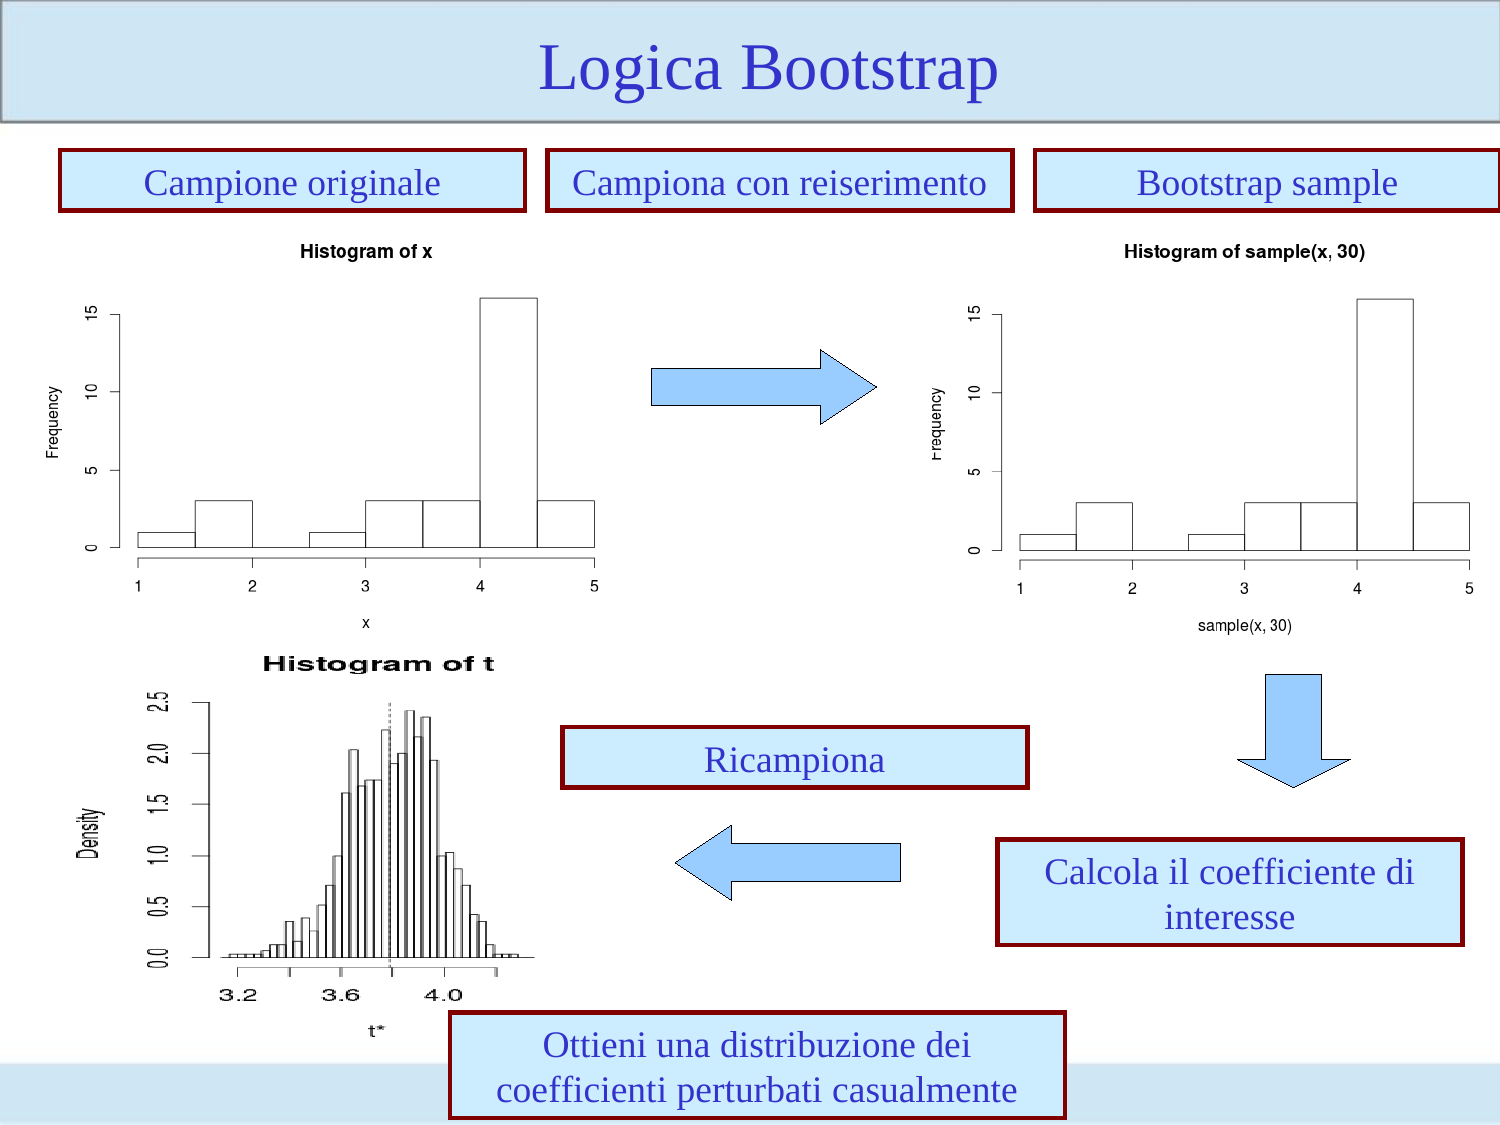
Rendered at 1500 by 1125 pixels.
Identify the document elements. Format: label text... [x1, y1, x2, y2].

text_box [651, 349, 877, 425]
text_box [675, 825, 901, 901]
title Logica Bootstrap [215, 15, 1341, 111]
text_box [1237, 674, 1351, 788]
text_box Calcola il coefficiente di interesse [997, 839, 1463, 946]
text_box Campiona con reiserimento [547, 149, 1013, 211]
text_box Ottieni una distribuzione dei coefficienti perturbati casualmente [450, 1012, 1065, 1118]
text_box Bootstrap sample [1035, 149, 1500, 211]
text_box Campione originale [60, 149, 526, 211]
picture [0, 0, 1500, 1125]
text_box Ricampiona [562, 727, 1028, 788]
